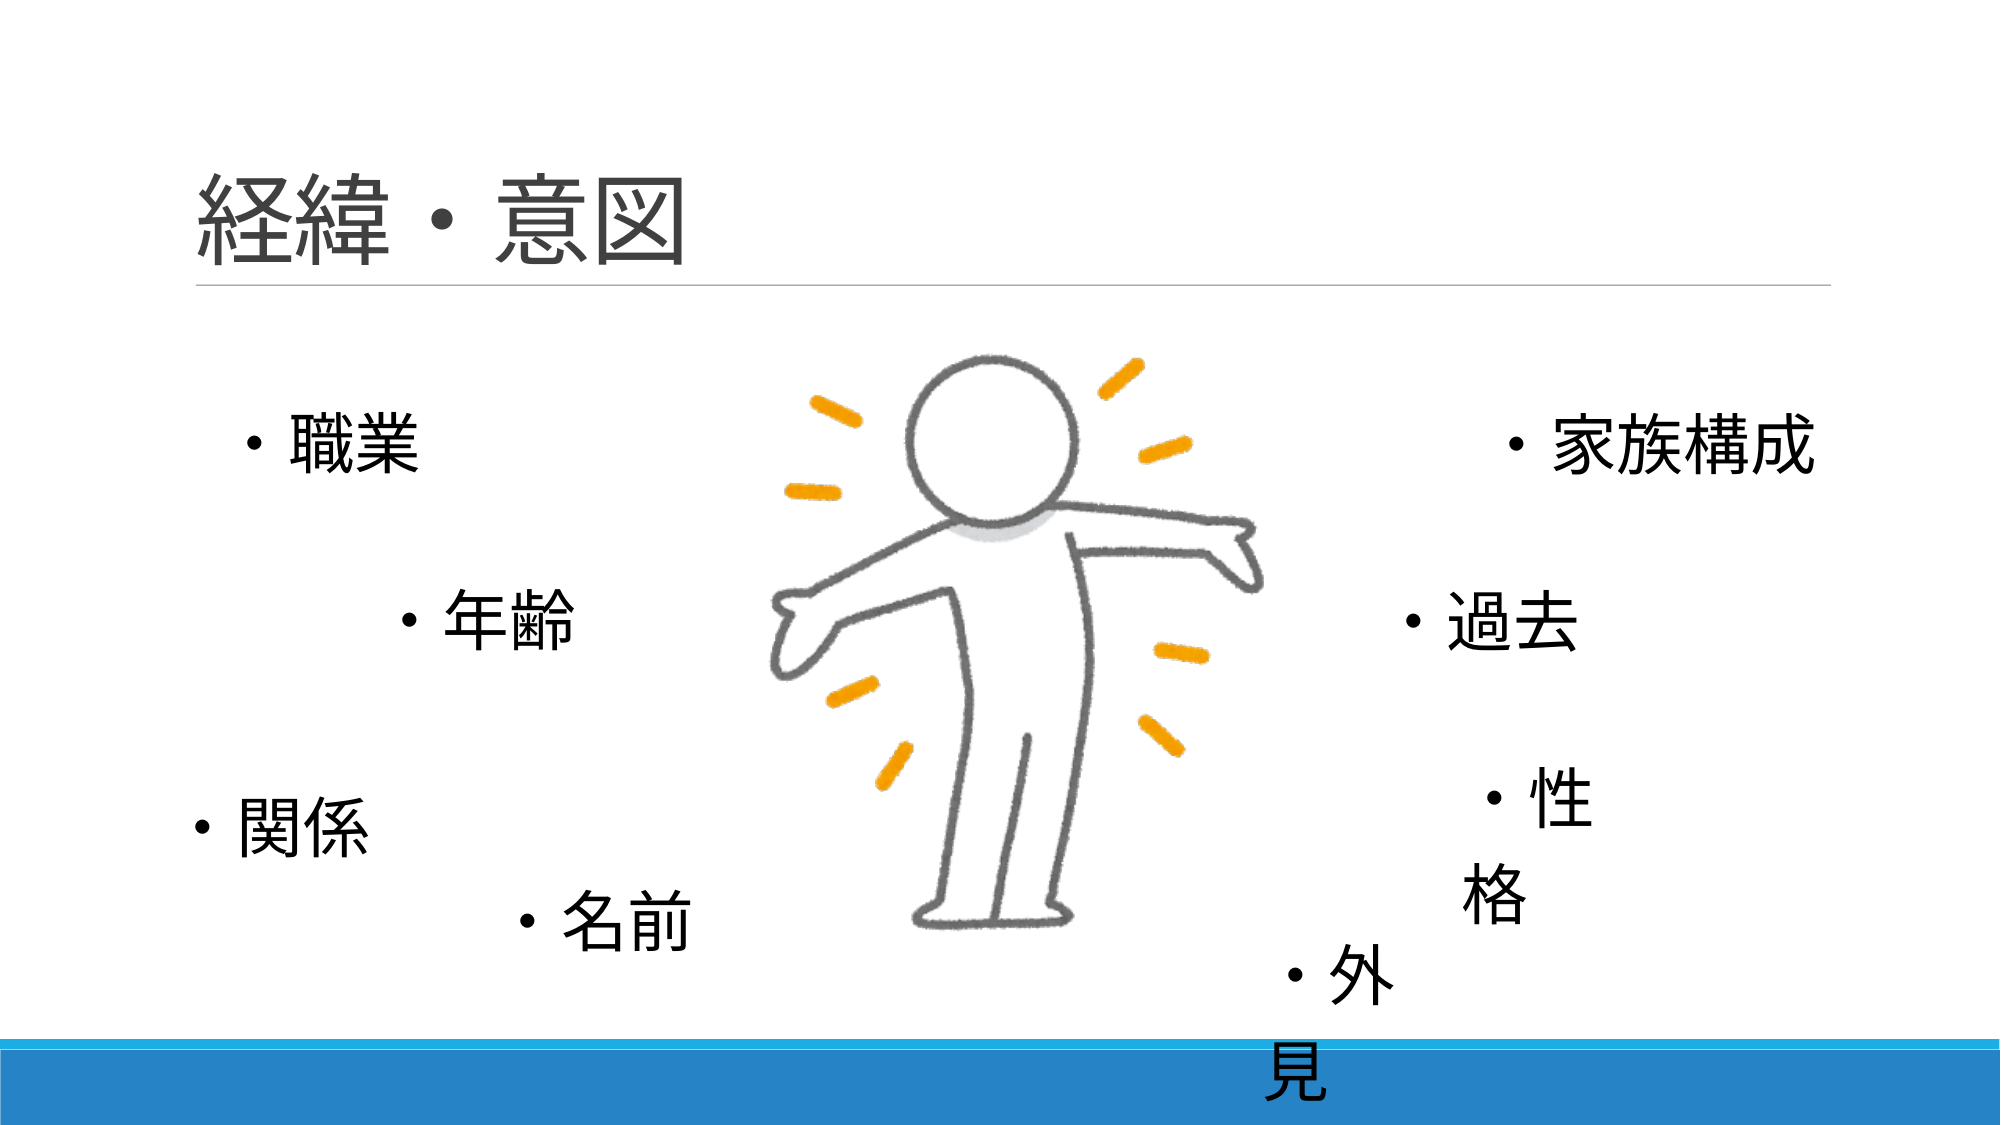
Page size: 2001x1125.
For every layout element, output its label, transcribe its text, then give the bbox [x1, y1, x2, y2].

picture [735, 324, 1292, 950]
text_box ・家族構成 [1468, 384, 1831, 473]
title 経緯・意図 [180, 47, 1830, 285]
text_box ・外見 [1247, 915, 1477, 1004]
text_box ・性格 [1446, 738, 1676, 856]
text_box ・名前 [479, 861, 709, 950]
text_box ・職業 [206, 383, 436, 472]
text_box ・関係 [154, 767, 384, 856]
text_box ・年齢 [361, 561, 591, 650]
text_box ・過去 [1365, 561, 1595, 650]
